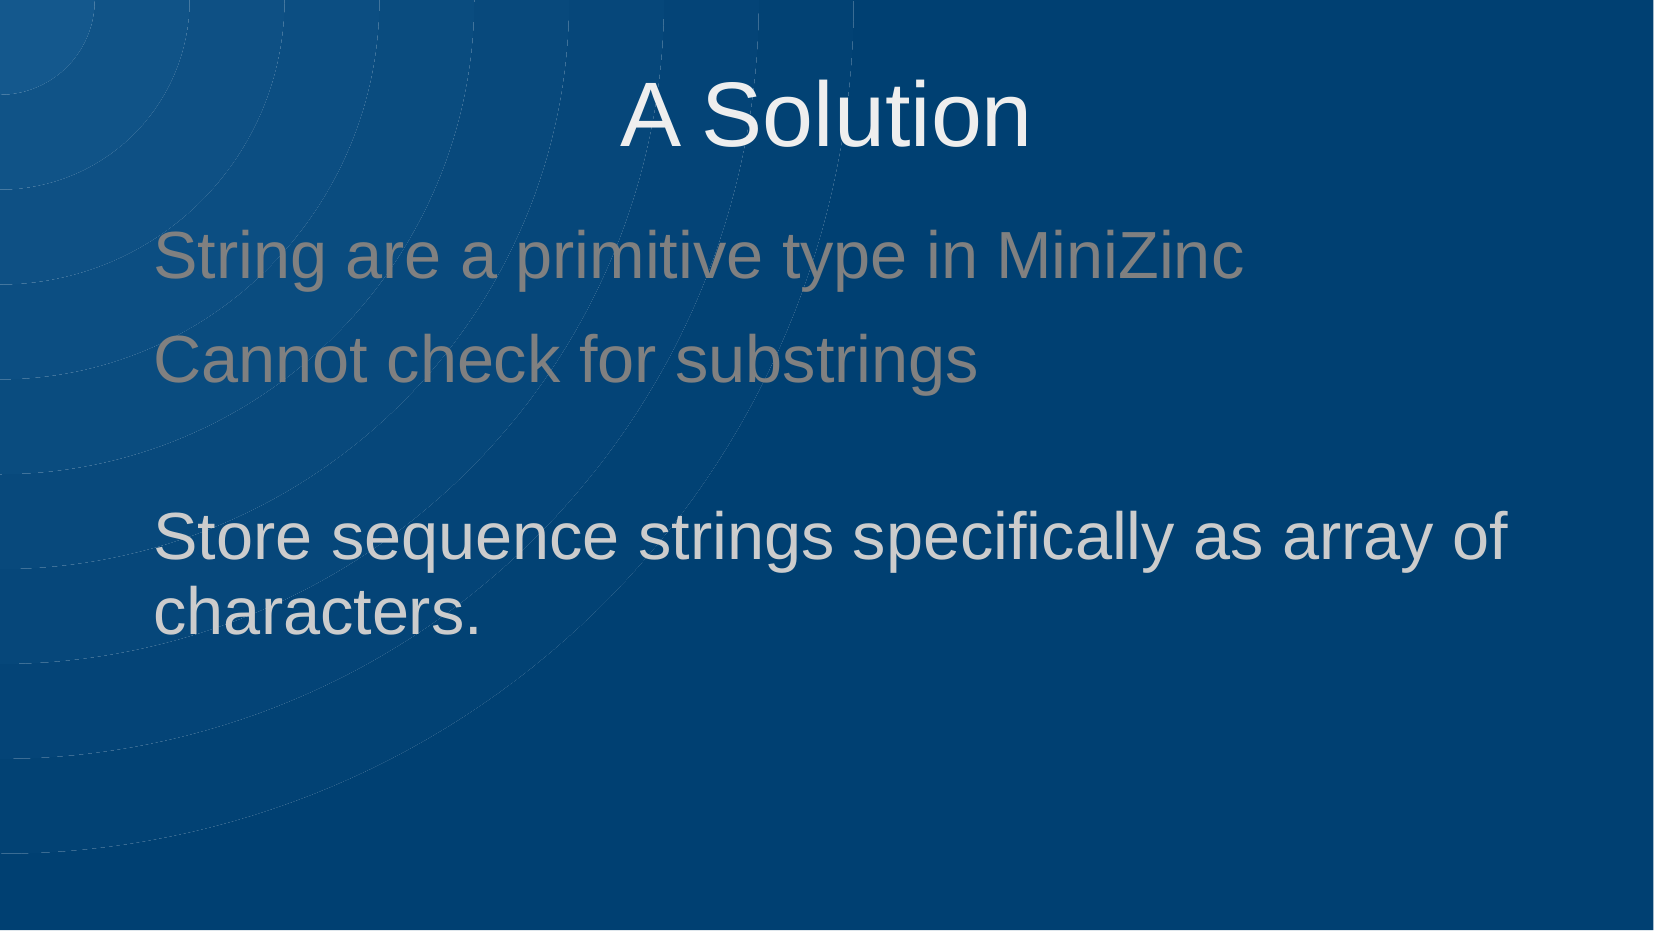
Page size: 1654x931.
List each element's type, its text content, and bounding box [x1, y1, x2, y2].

list Store sequence strings specifically as array of characters. [82, 499, 1571, 757]
title A Solution [82, 37, 1571, 193]
list String are a primitive type in MiniZinc Cannot check for substrings [82, 217, 1571, 475]
